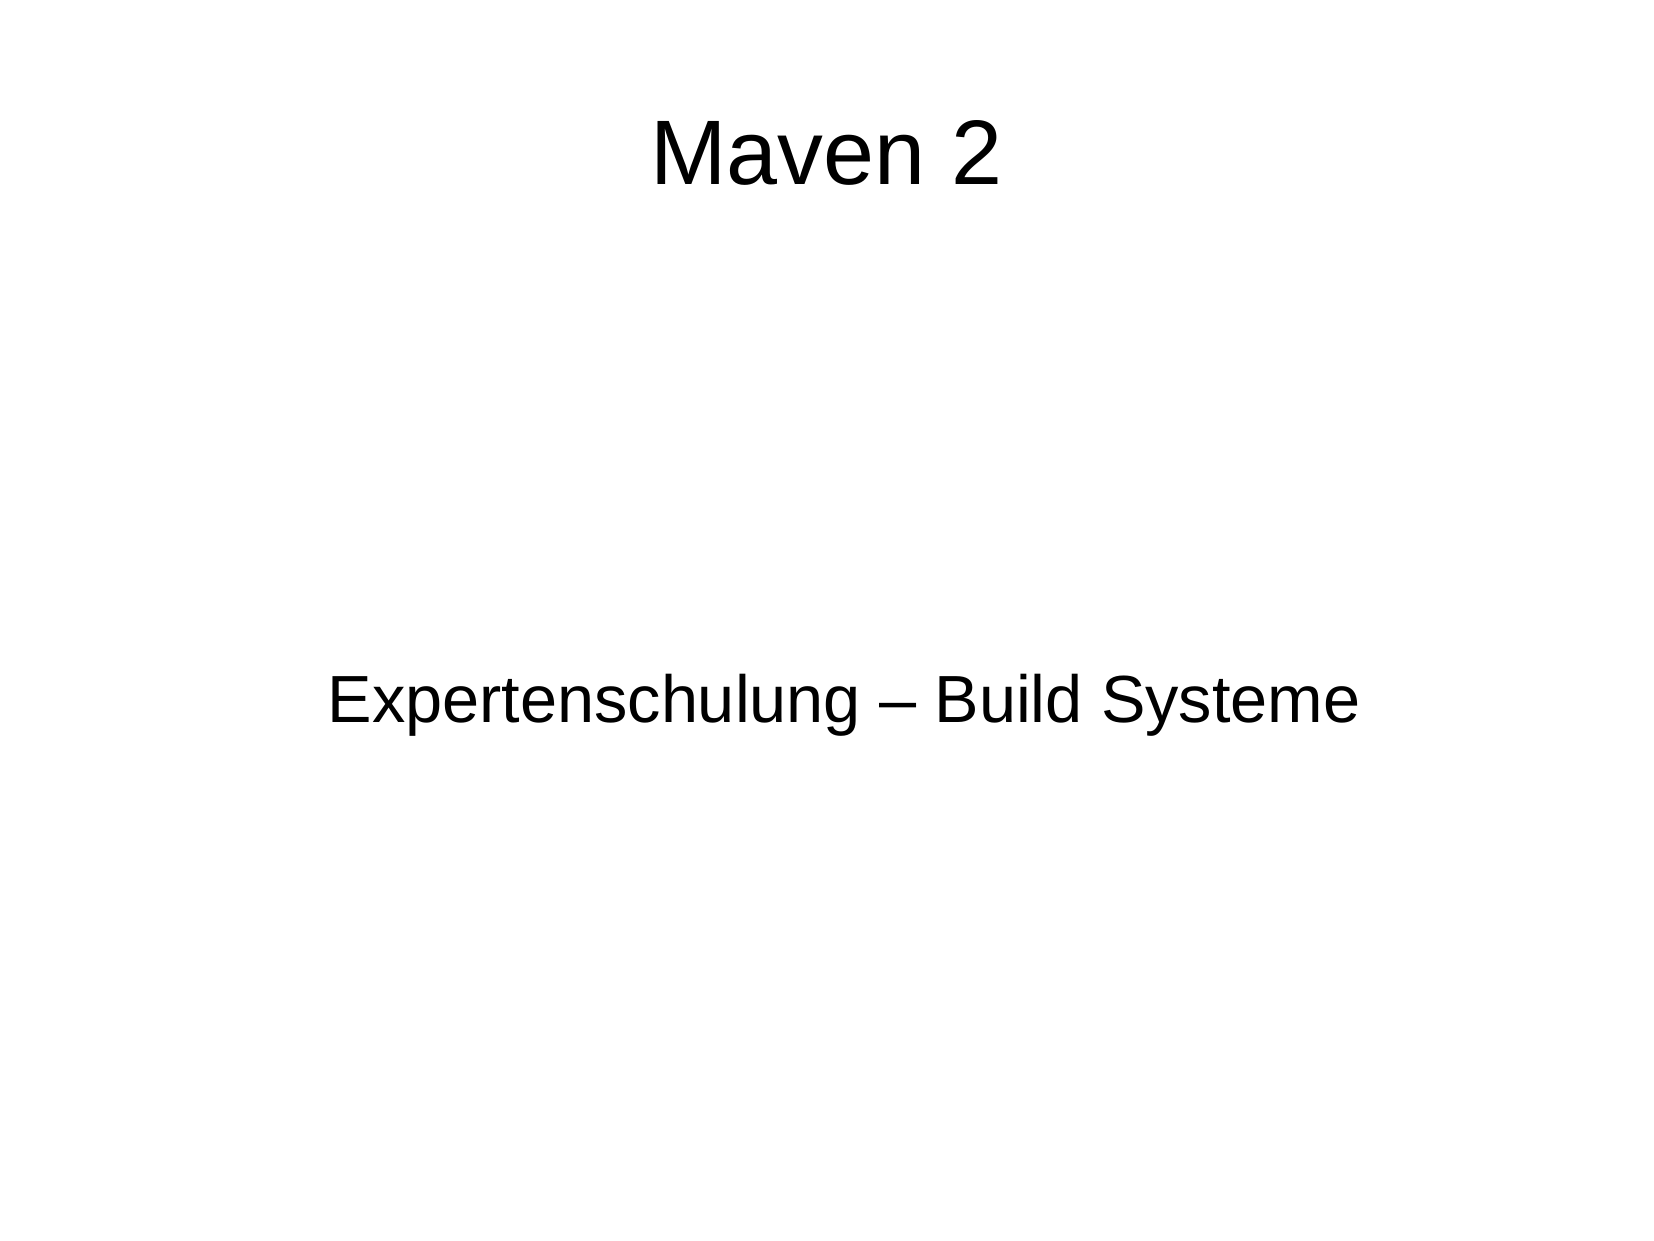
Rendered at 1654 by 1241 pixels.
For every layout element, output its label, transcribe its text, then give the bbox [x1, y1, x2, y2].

title Maven 2 [82, 49, 1571, 257]
subtitle Expertenschulung – Build Systeme [82, 290, 1571, 1109]
